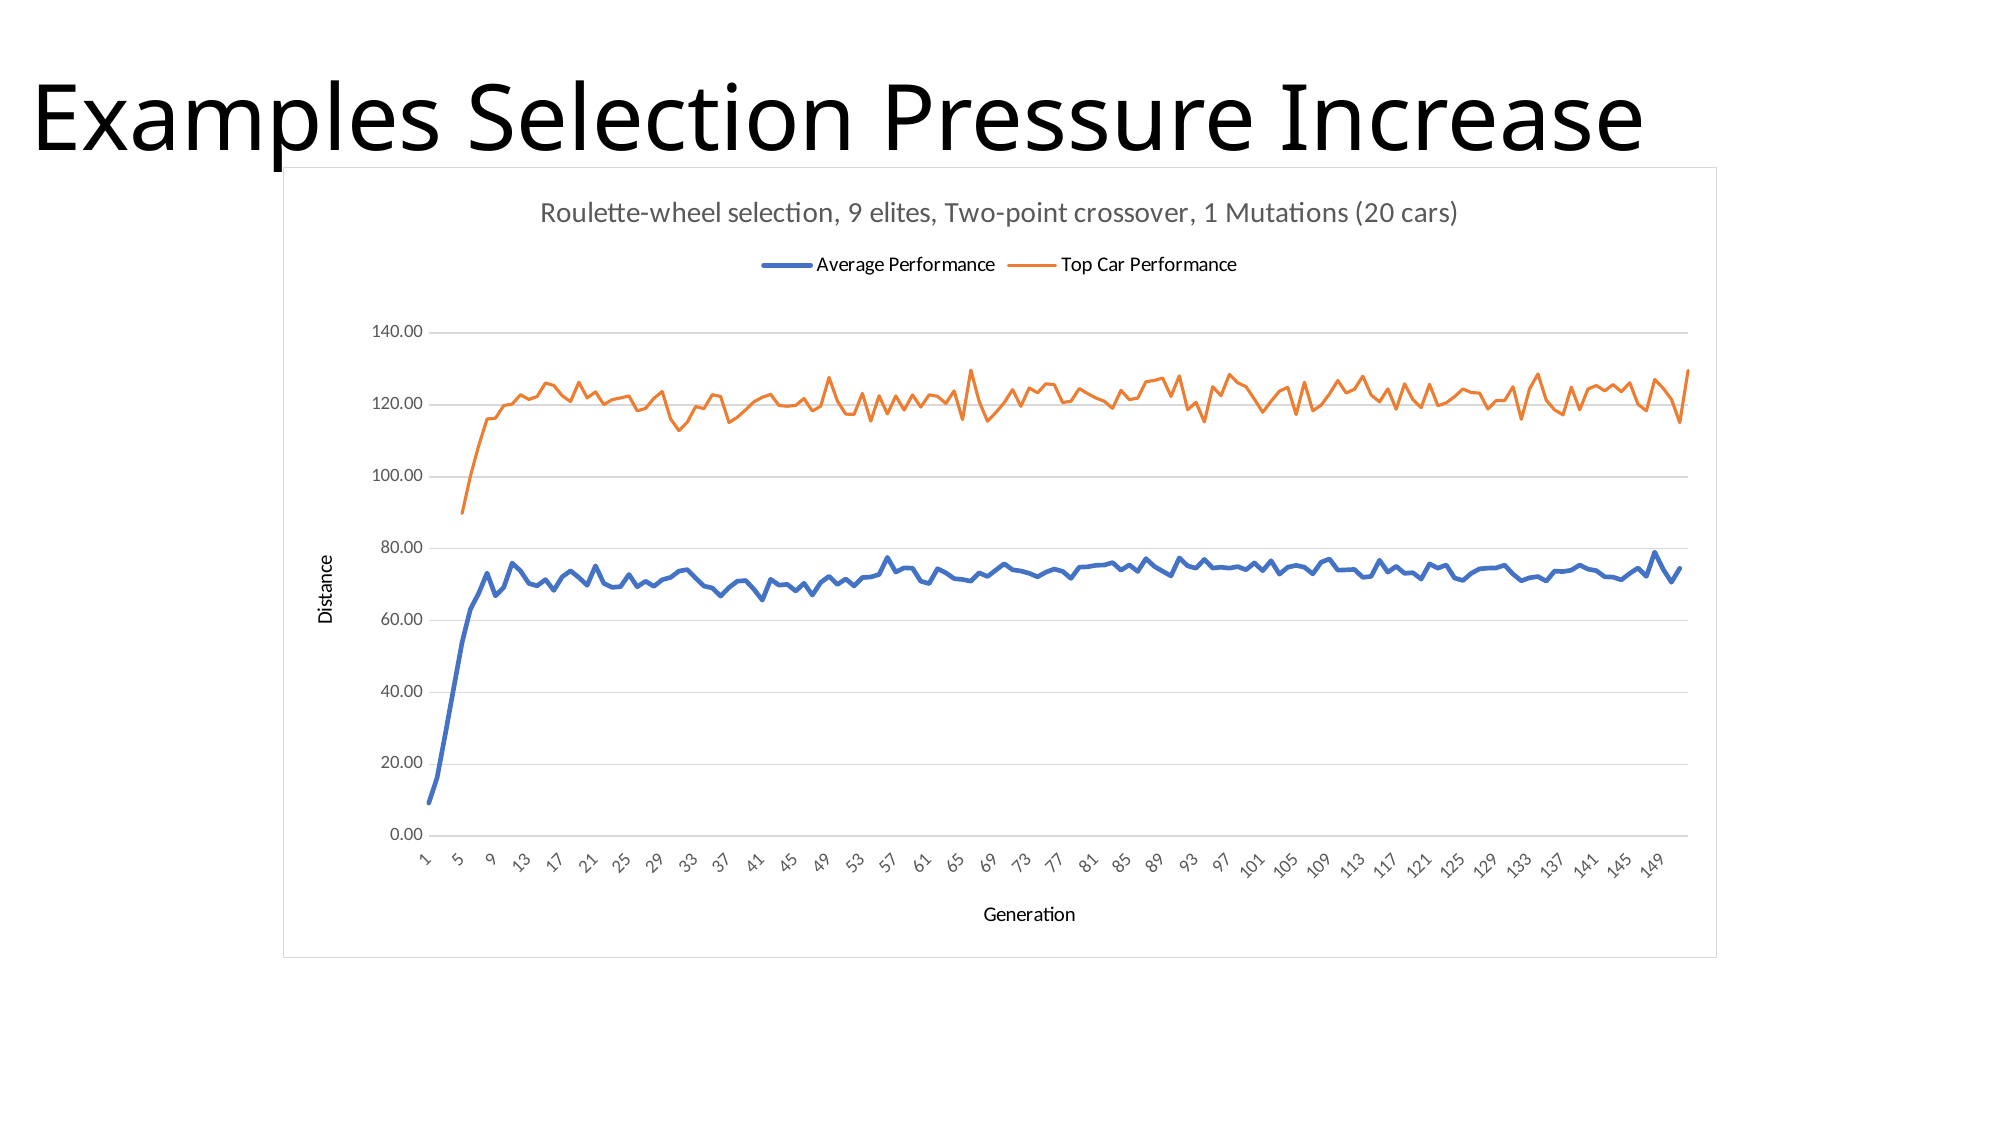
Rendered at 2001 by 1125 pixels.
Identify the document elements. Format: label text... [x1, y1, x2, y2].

chart [282, 166, 1718, 959]
title Examples Selection Pressure Increase [15, 11, 1741, 230]
